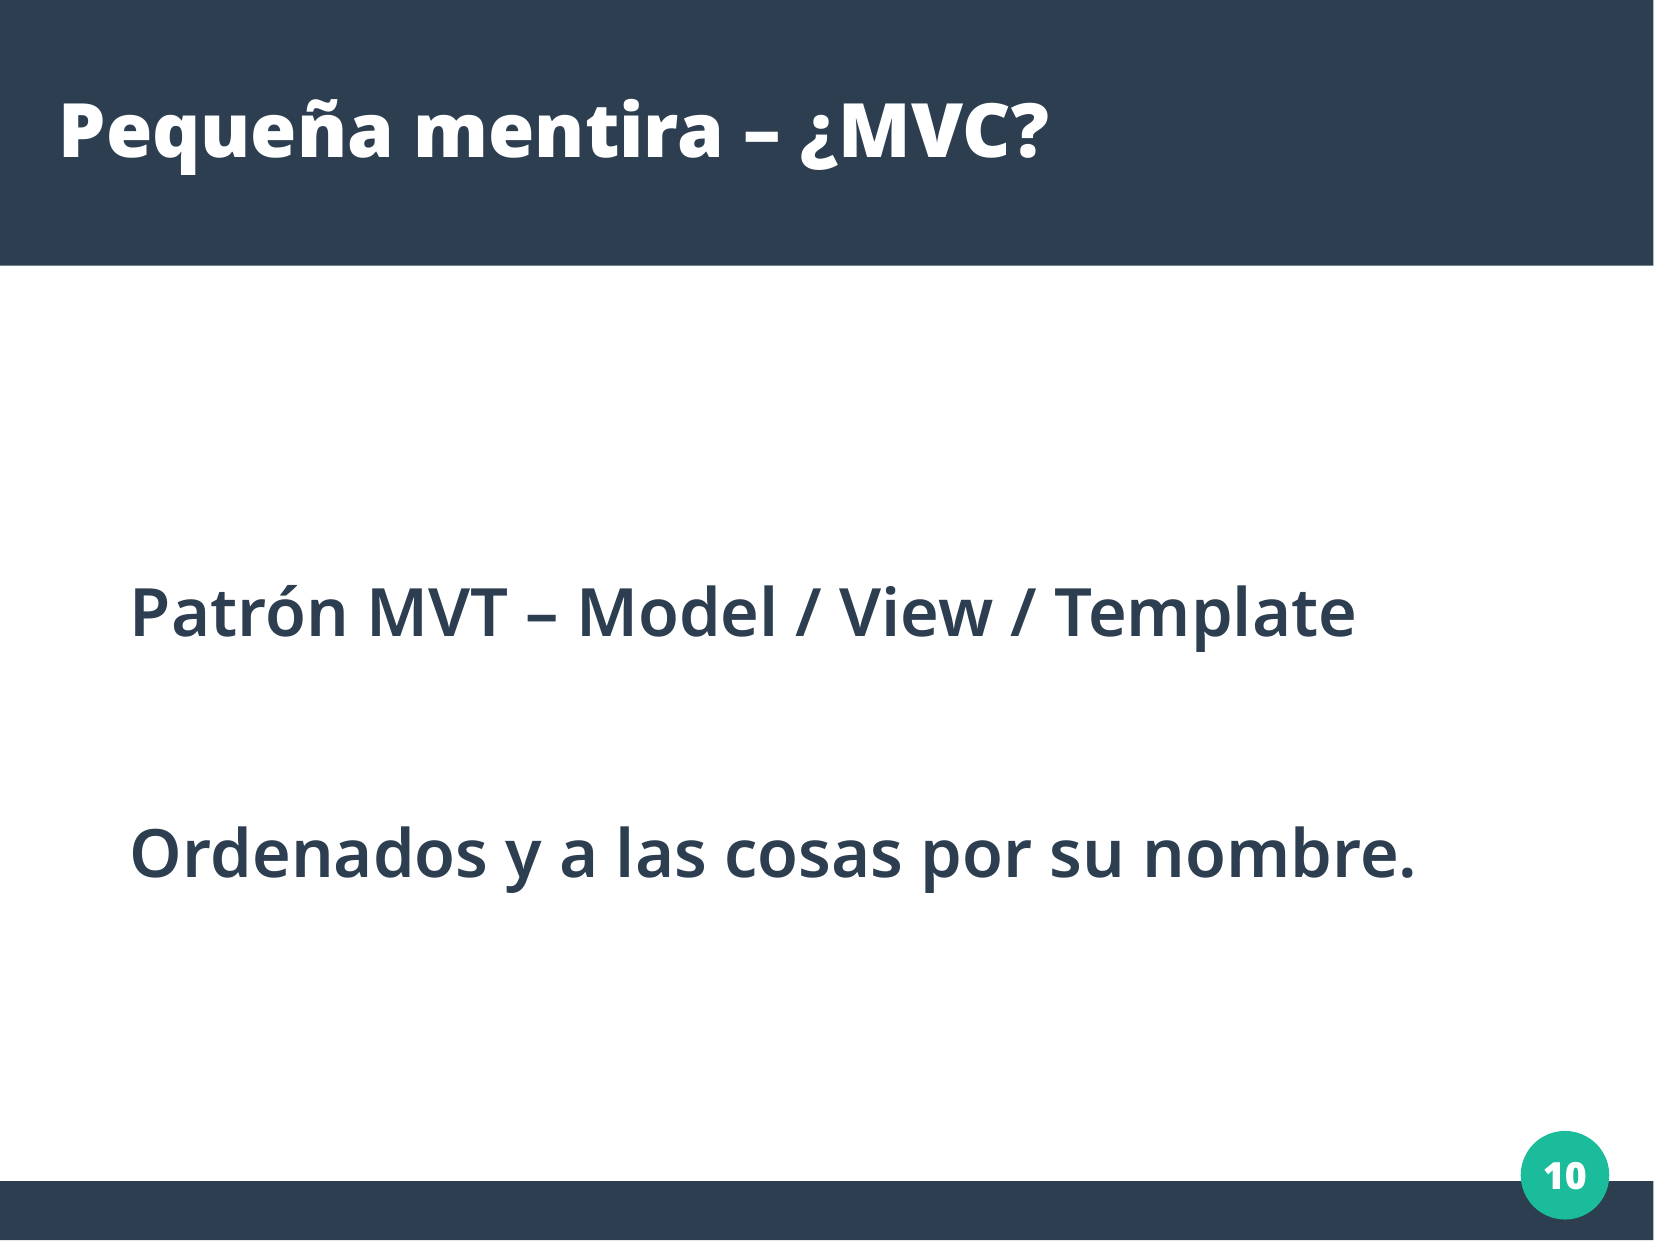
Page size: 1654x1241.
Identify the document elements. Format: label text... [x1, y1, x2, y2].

list Patrón MVT – Model / View / Template Ordenados y a las cosas por su nombre. [59, 324, 1595, 1152]
title Pequeña mentira – ¿MVC? [59, 49, 1595, 207]
